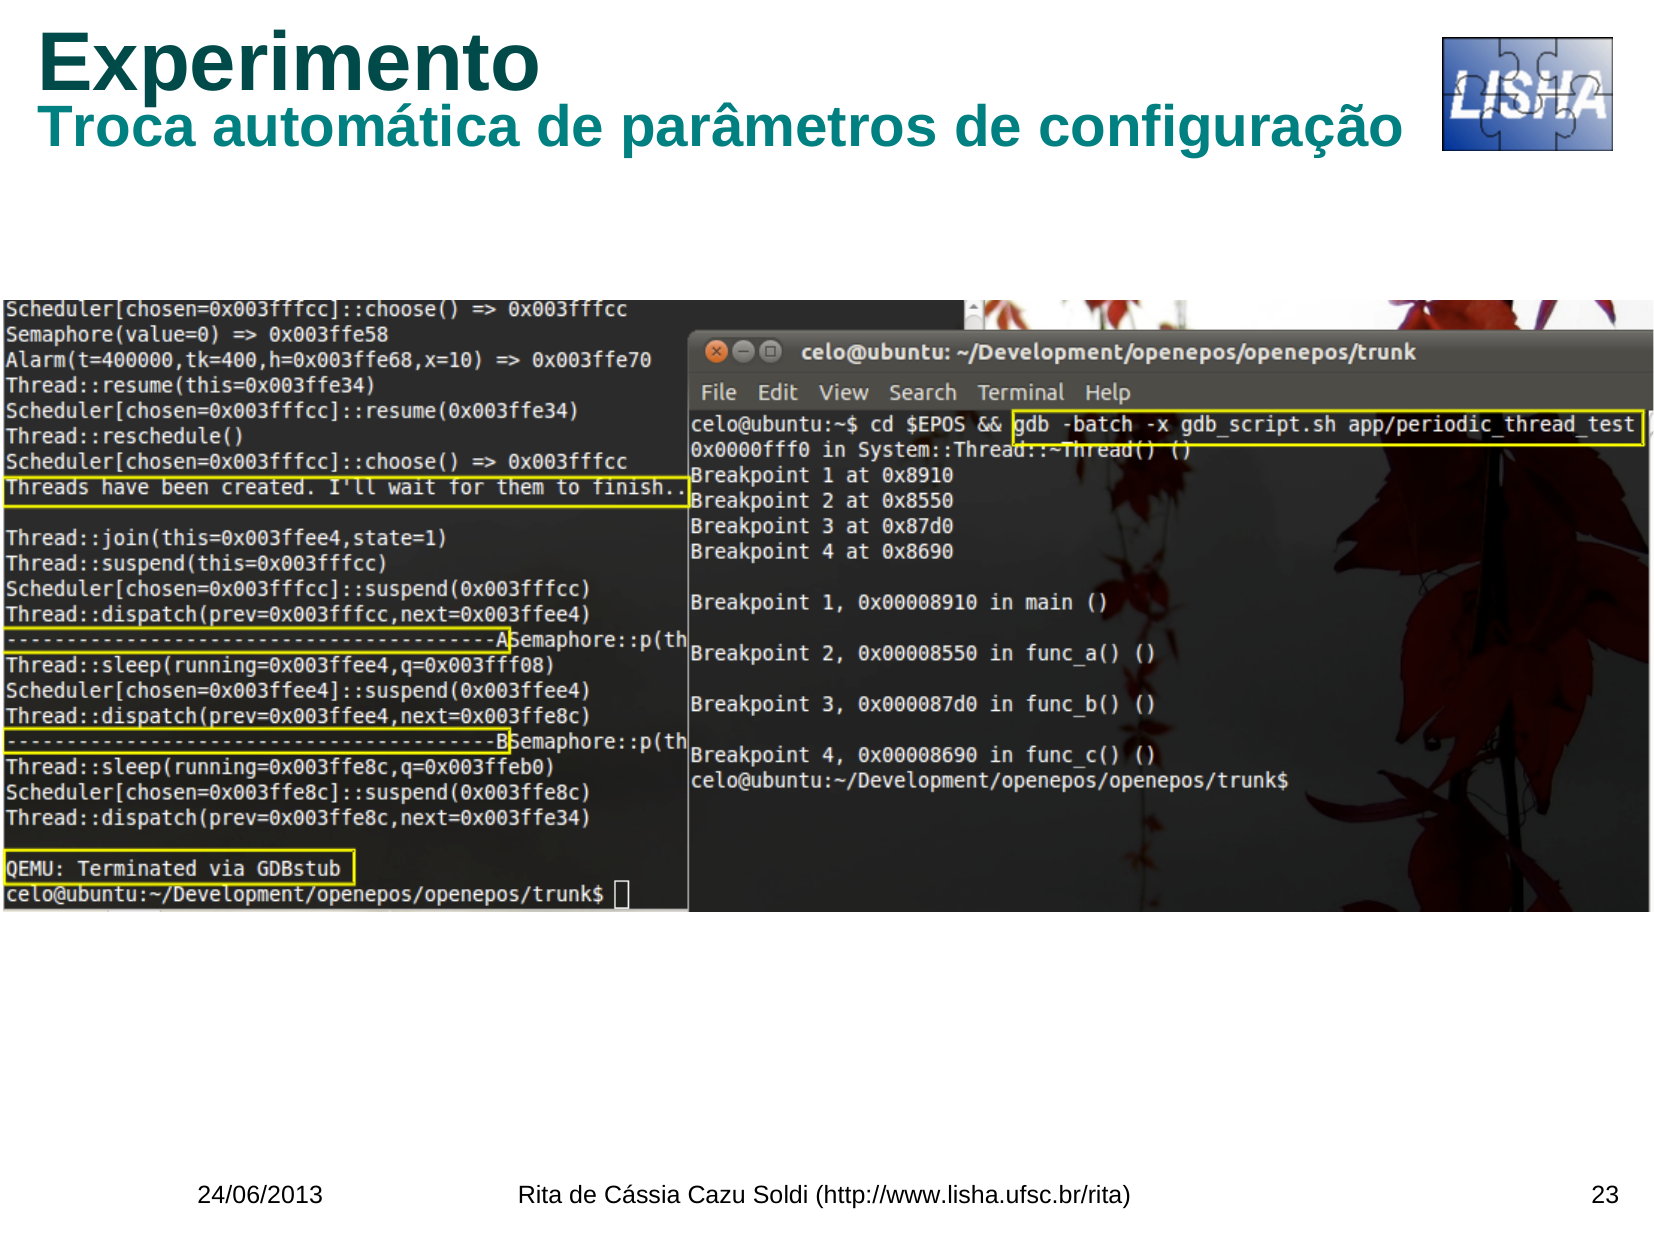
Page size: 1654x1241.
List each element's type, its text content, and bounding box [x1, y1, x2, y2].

picture [1442, 37, 1613, 151]
picture [3, 300, 1654, 912]
title Experimento Troca automática de parâmetros de configuração [37, 9, 1426, 178]
